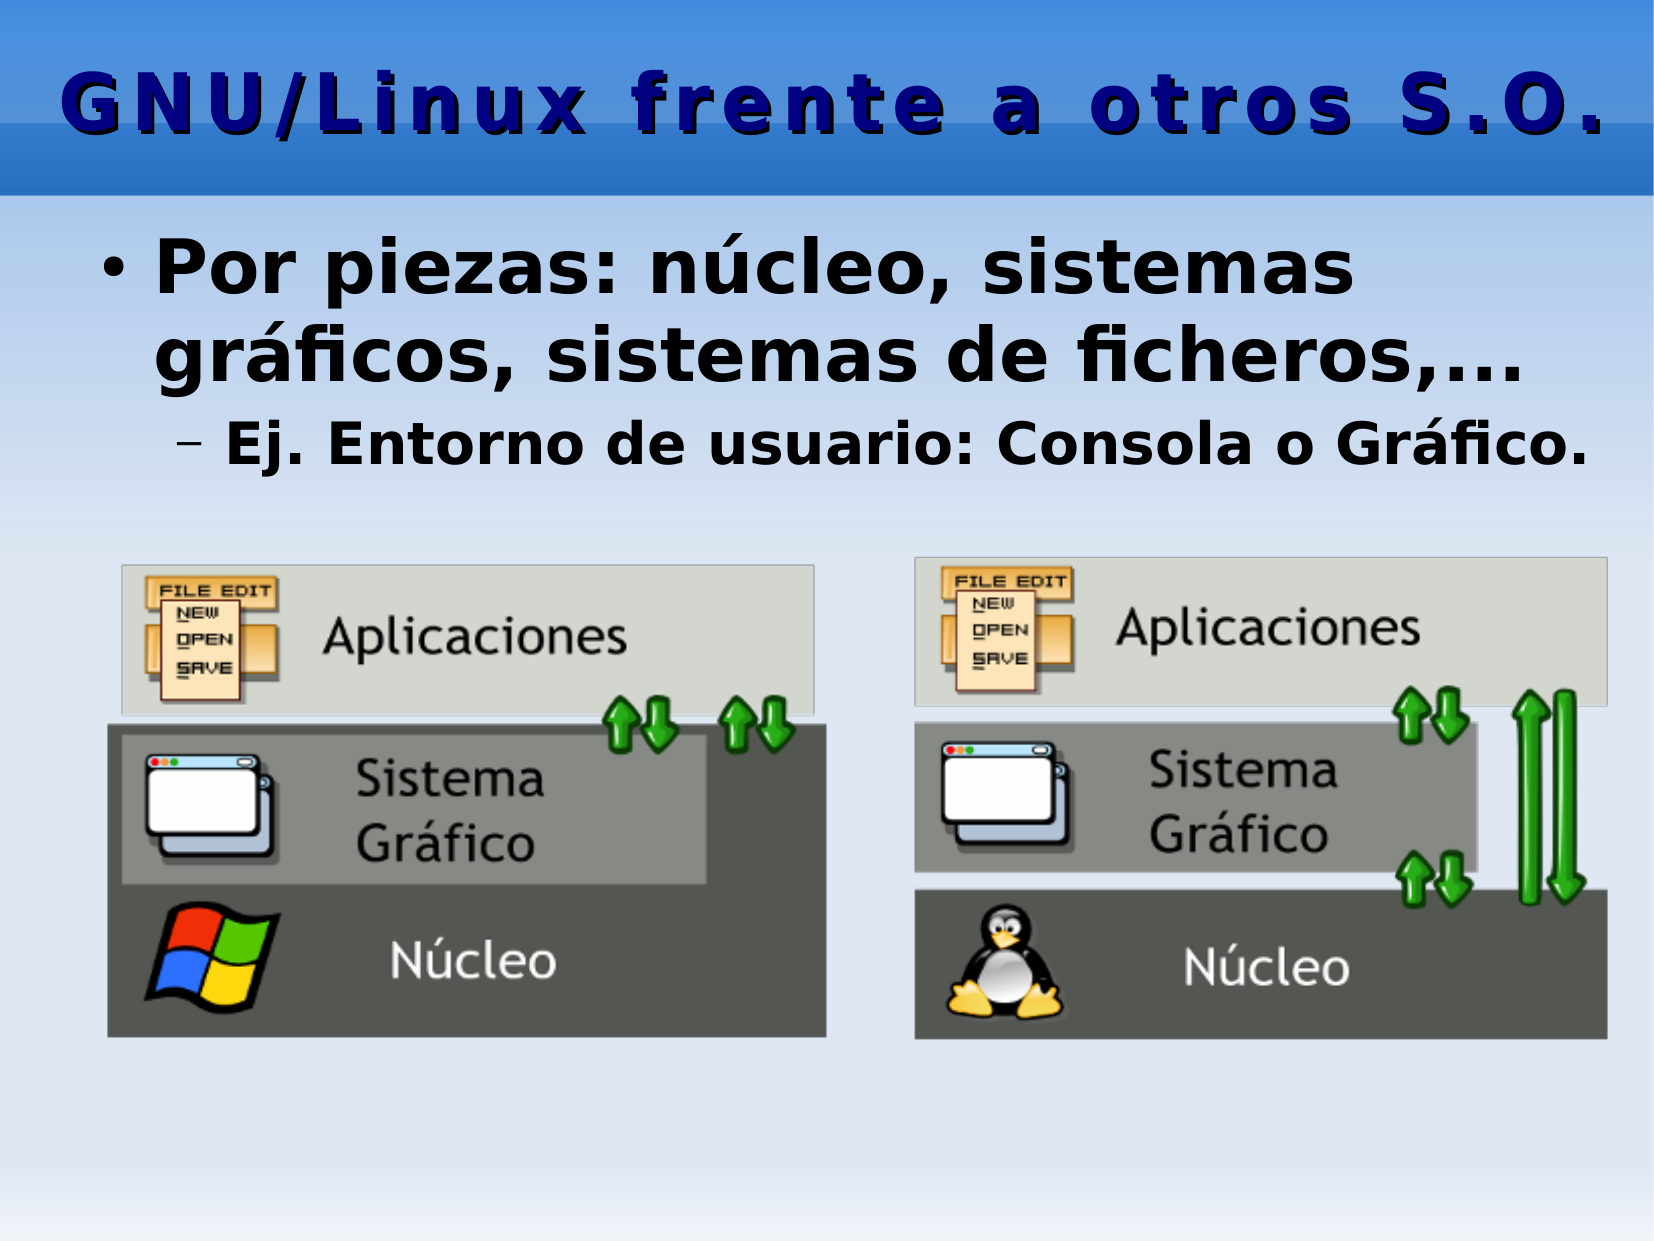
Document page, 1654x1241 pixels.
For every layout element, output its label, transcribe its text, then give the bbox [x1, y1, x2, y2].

list Por piezas: núcleo, sistemas gráficos, sistemas de ficheros,... Ej. Entorno de usuario: Consola o Gráfico. [82, 224, 1625, 1097]
title GNU/Linux frente a otros S.O. [59, 29, 1654, 178]
picture [0, 0, 1654, 1241]
